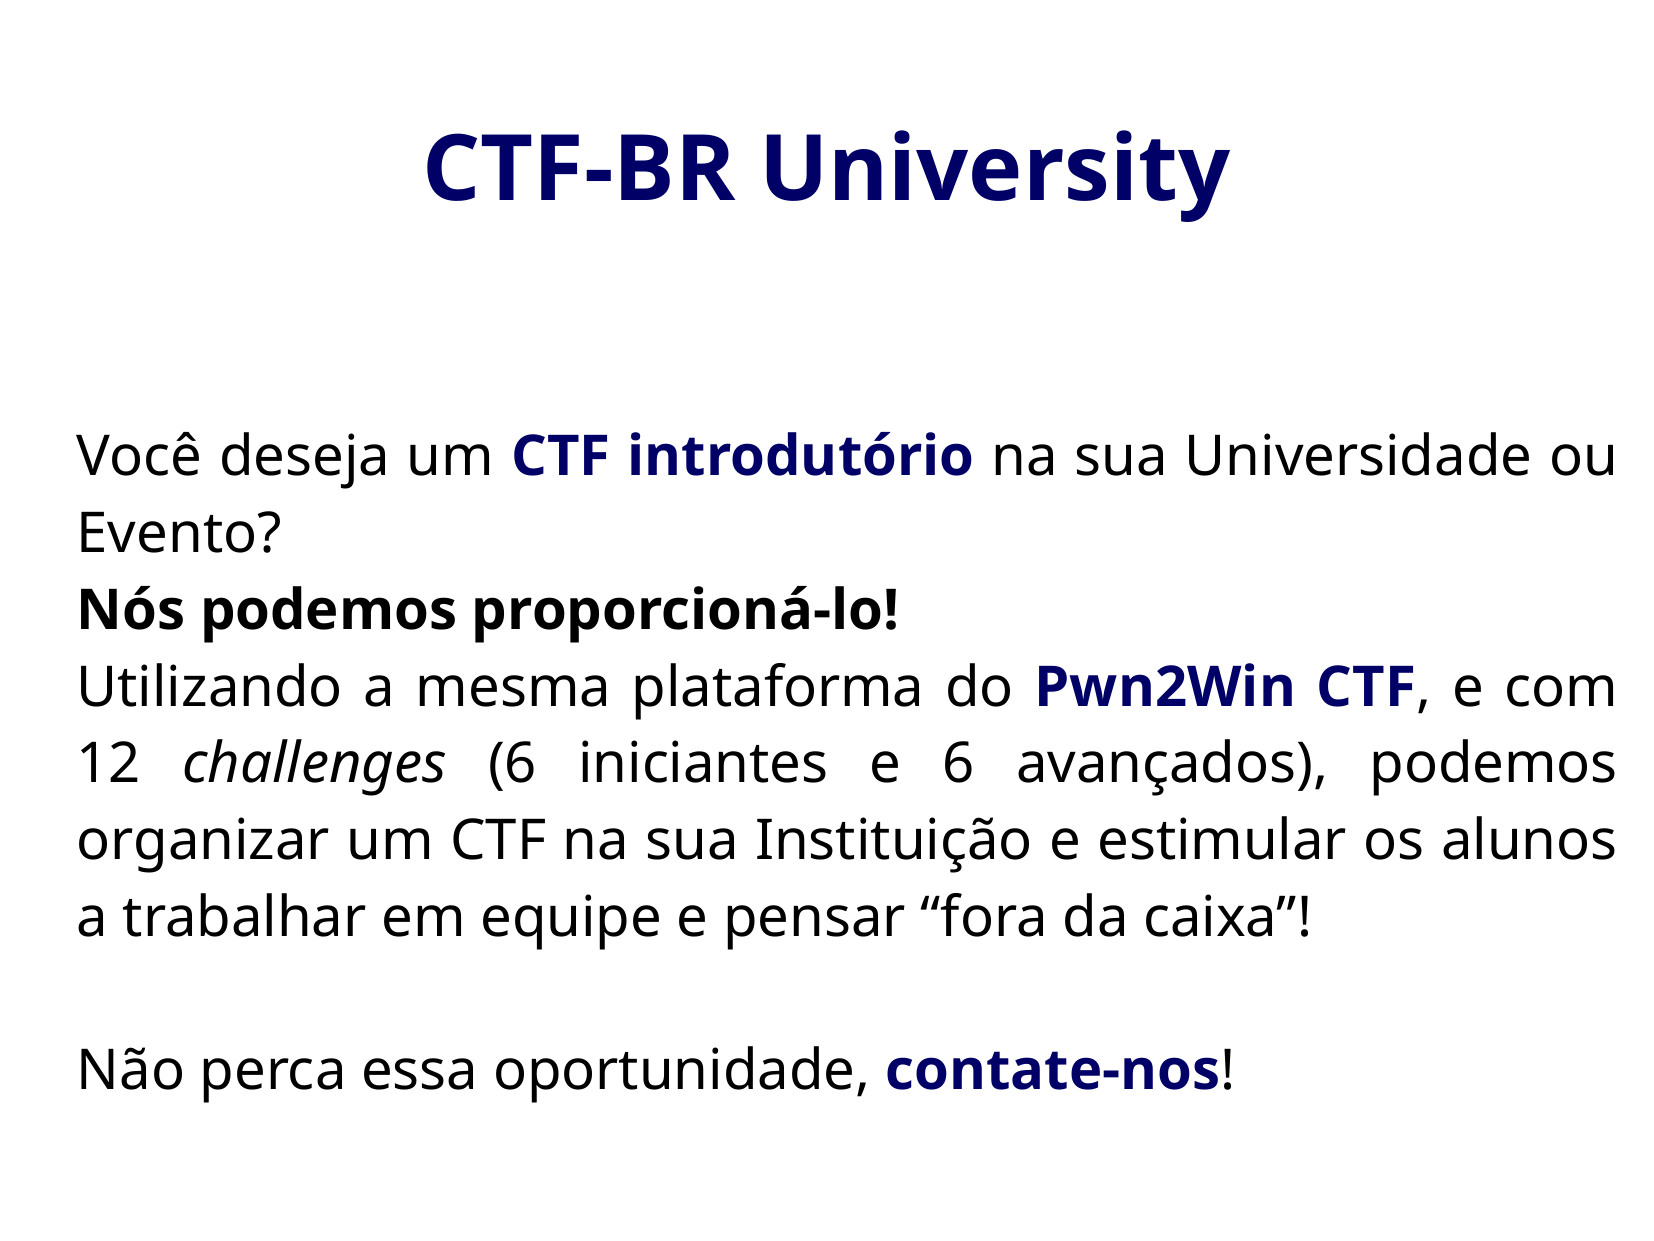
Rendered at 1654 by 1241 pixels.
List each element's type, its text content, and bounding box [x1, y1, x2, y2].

title CTF-BR University [82, 61, 1571, 269]
subtitle Você deseja um CTF introdutório na sua Universidade ou Evento? Nós podemos proporcioná-lo! Utilizando a mesma plataforma do Pwn2Win CTF, e com 12 challenges (6 iniciantes e 6 avançados), podemos organizar um CTF na sua Instituição e estimular os alunos a trabalhar em equipe e pensar “fora da caixa”! Não perca essa oportunidade, contate-nos! [76, 277, 1619, 1241]
